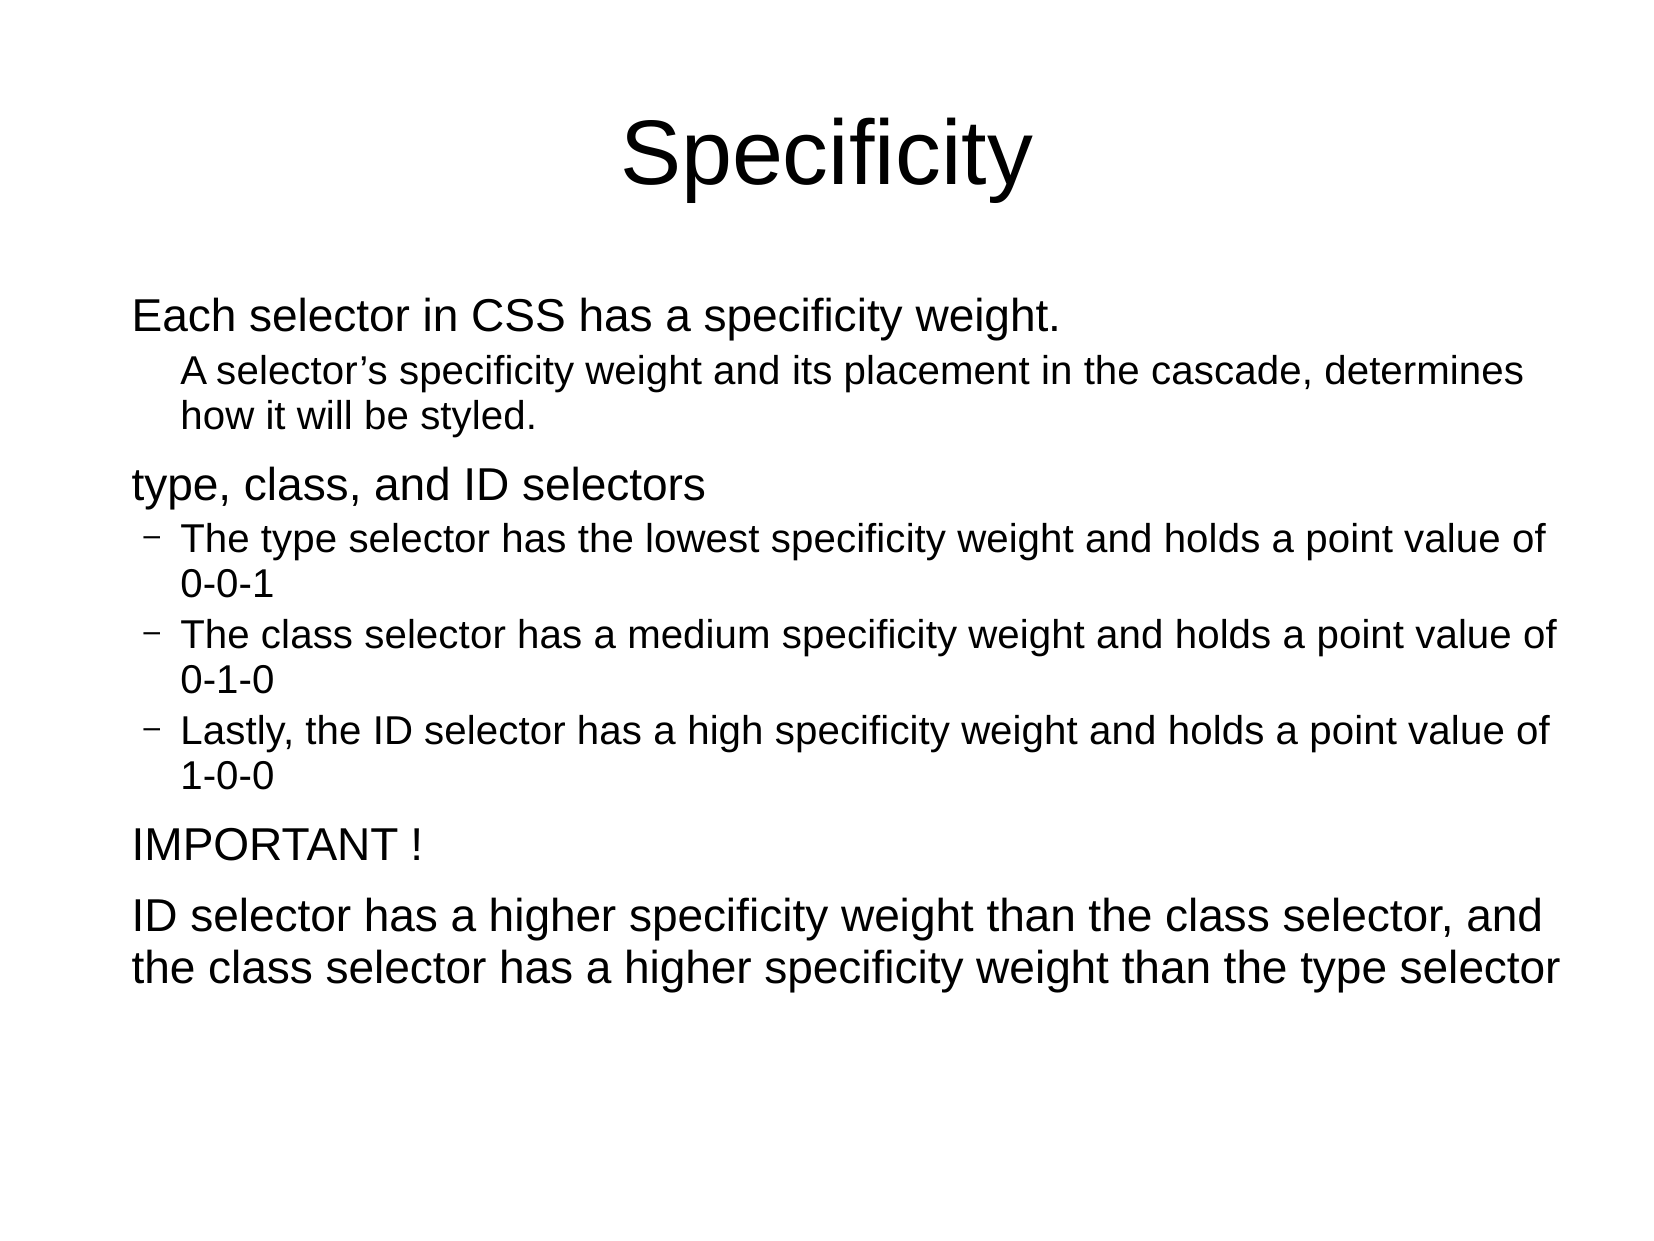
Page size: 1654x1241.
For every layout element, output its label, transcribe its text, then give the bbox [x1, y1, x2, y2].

title Specificity [82, 49, 1571, 257]
list Each selector in CSS has a specificity weight. A selector’s specificity weight and its placement in the cascade, determines how it will be styled. type, class, and ID selectors The type selector has the lowest specificity weight and holds a point value of 0-0-1 The class selector has a medium specificity weight and holds a point value of 0-1-0 Lastly, the ID selector has a high specificity weight and holds a point value of 1-0-0 IMPORTANT ! ID selector has a higher specificity weight than the class selector, and the class selector has a higher specificity weight than the type selector [82, 290, 1571, 1010]
